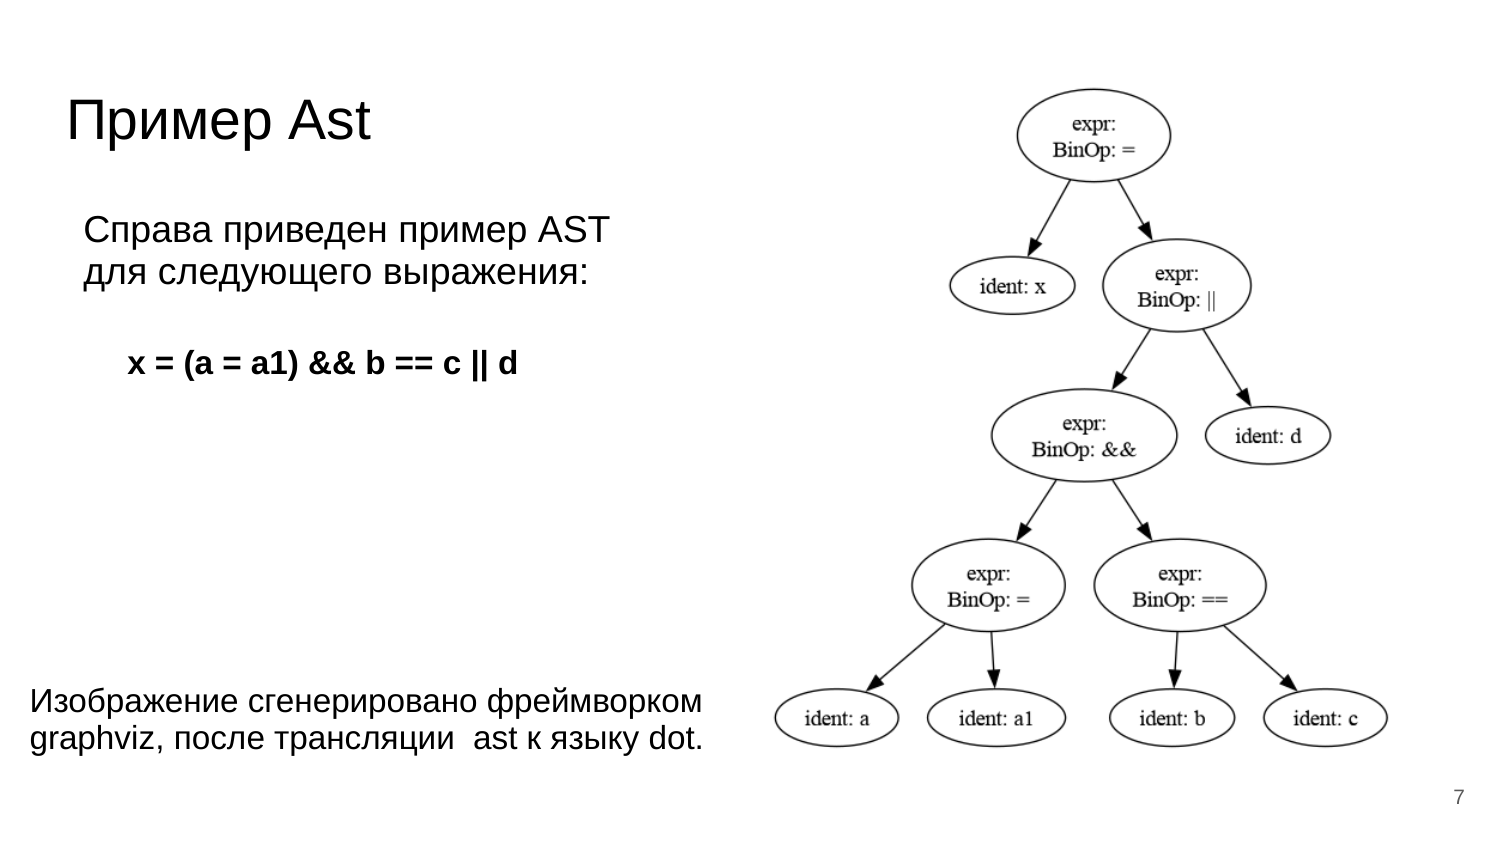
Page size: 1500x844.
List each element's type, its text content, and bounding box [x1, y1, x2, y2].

picture [769, 83, 1393, 753]
title Пример Ast [51, 72, 1449, 167]
text_box Изображение сгенерировано фреймворком graphviz, после трансляции ast к языку dot. [14, 675, 728, 838]
text_box x = (a = a1) && b == c || d [112, 337, 534, 390]
text_box Справа приведен пример AST для следующего выражения: [68, 201, 637, 301]
